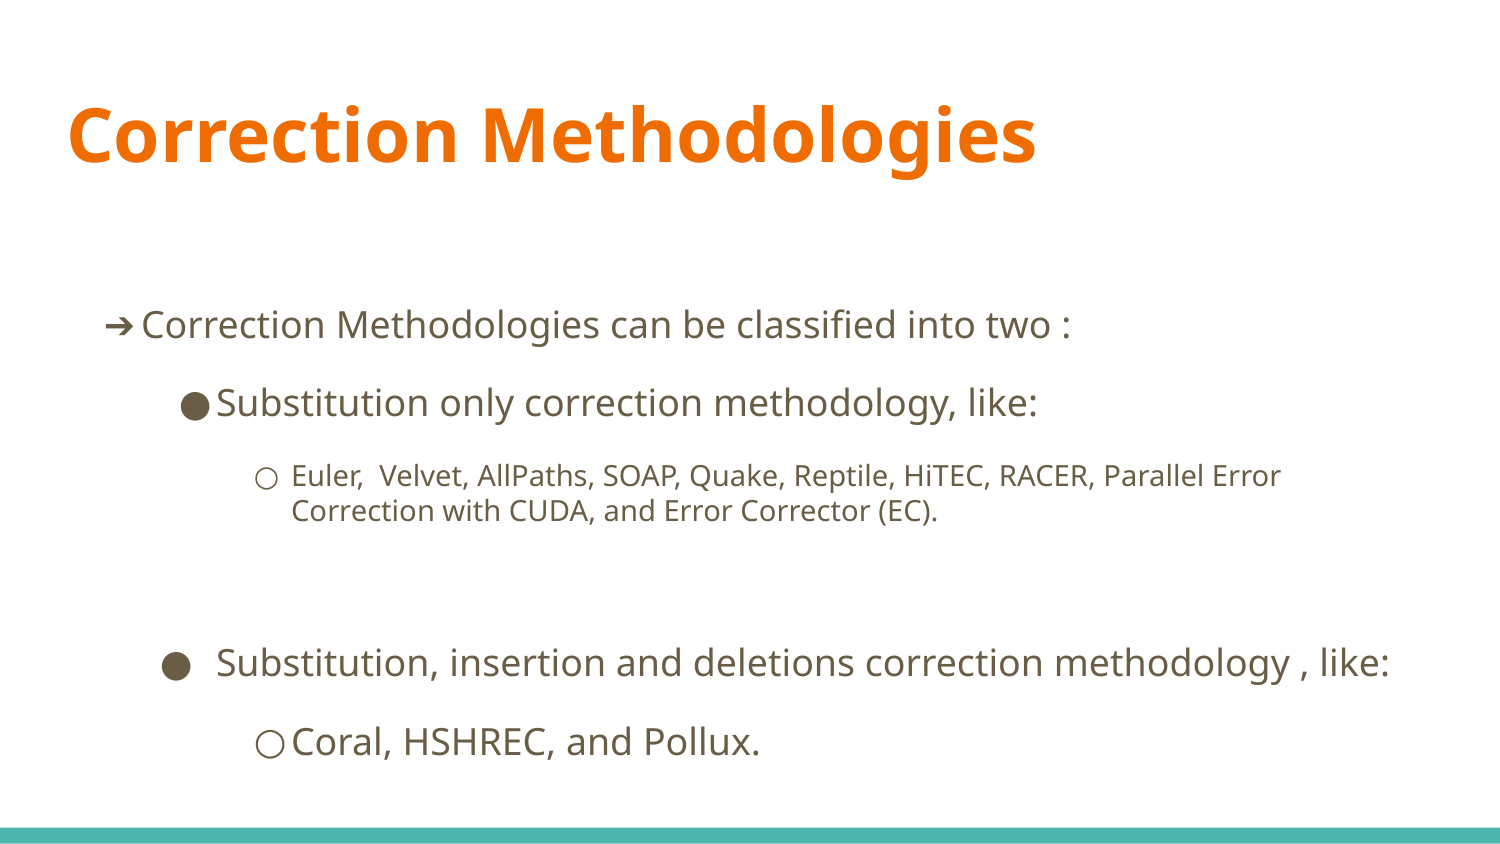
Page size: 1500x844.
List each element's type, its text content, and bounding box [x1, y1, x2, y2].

list Correction Methodologies can be classified into two : Substitution only correction methodology, like: Euler, Velvet, AllPaths, SOAP, Quake, Reptile, HiTEC, RACER, Parallel Error Correction with CUDA, and Error Corrector (EC). Substitution, insertion and deletions correction methodology , like: Coral, HSHREC, and Pollux. [51, 207, 1449, 750]
title Correction Methodologies [51, 72, 1449, 189]
